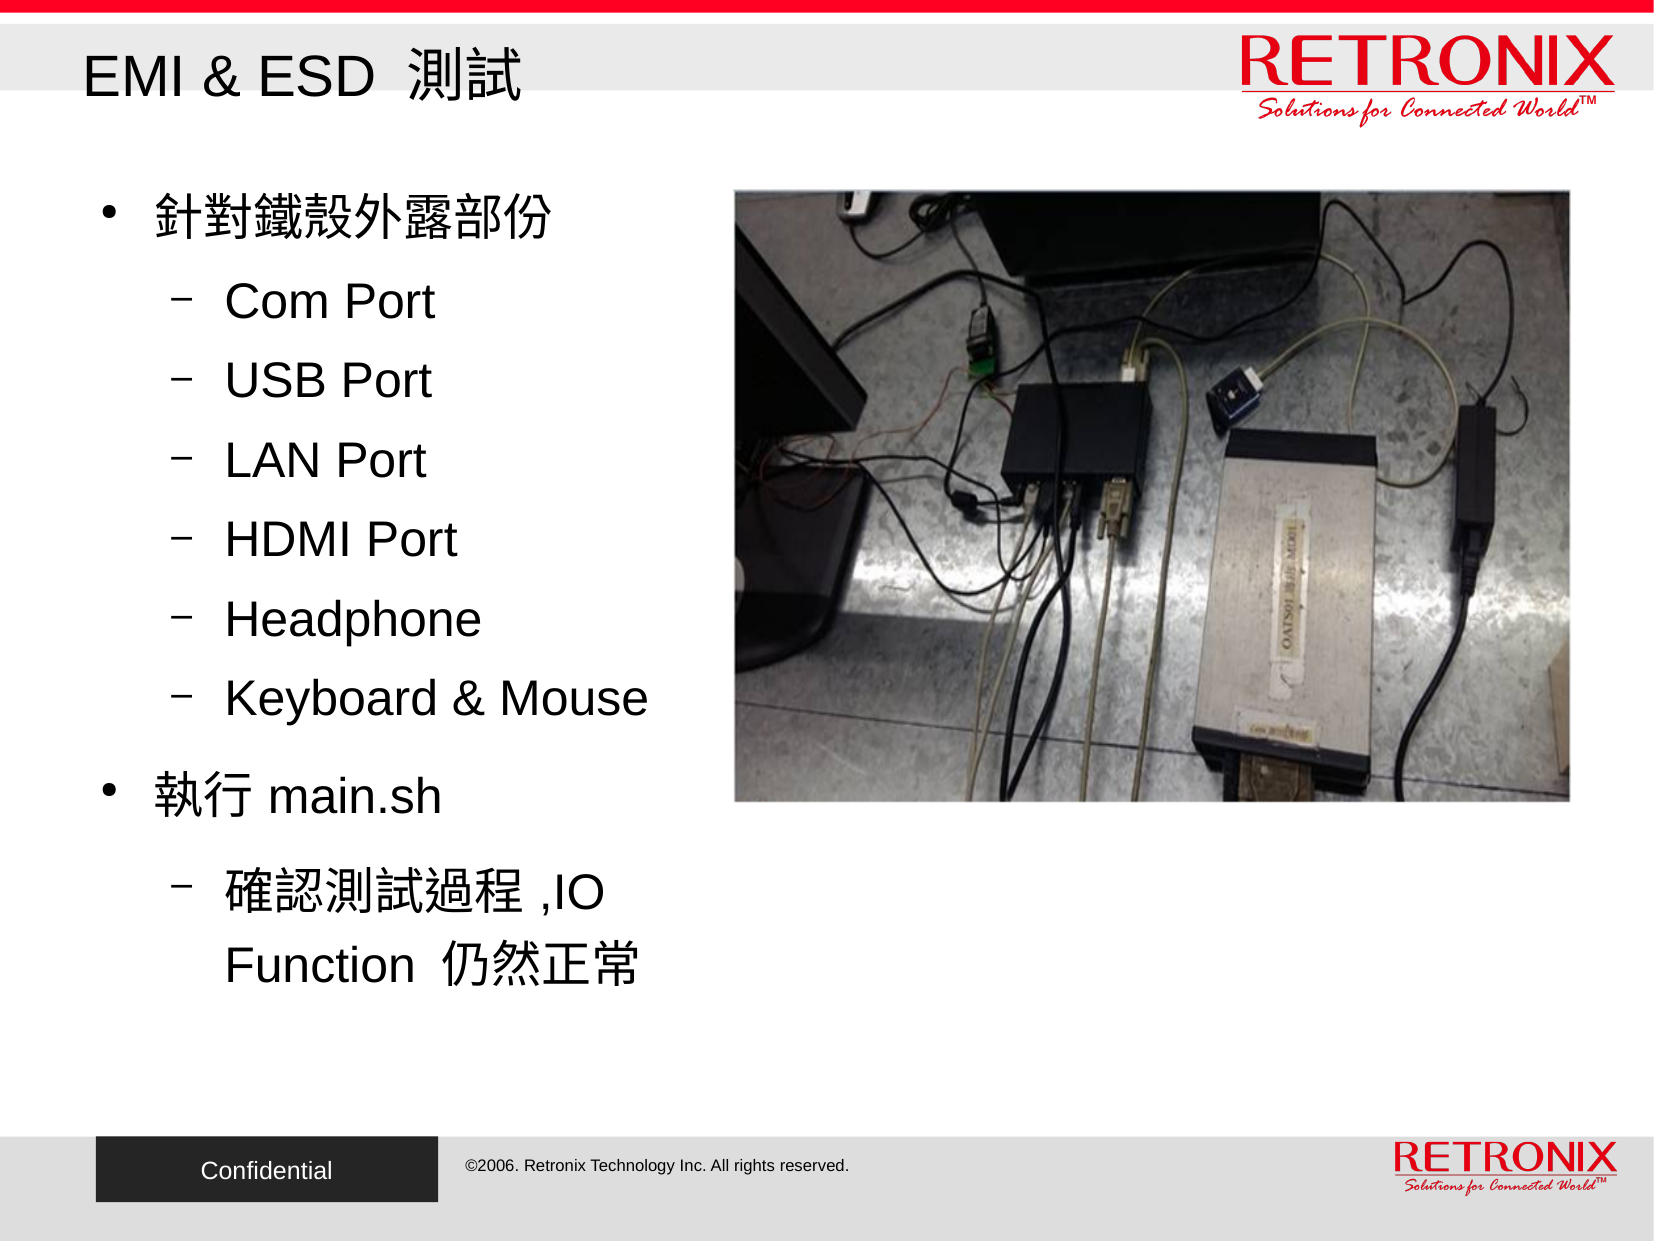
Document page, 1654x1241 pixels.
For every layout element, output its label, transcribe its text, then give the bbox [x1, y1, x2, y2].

picture [1235, 31, 1621, 130]
list 針對鐵殼外露部份 Com Port USB Port LAN Port HDMI Port Headphone Keyboard & Mouse 執行main.sh 確認測試過程,IO Function 仍然正常 [82, 177, 809, 1087]
title EMI & ESD 測試 [82, 23, 1205, 119]
picture [732, 188, 1572, 804]
picture [1391, 1139, 1621, 1198]
